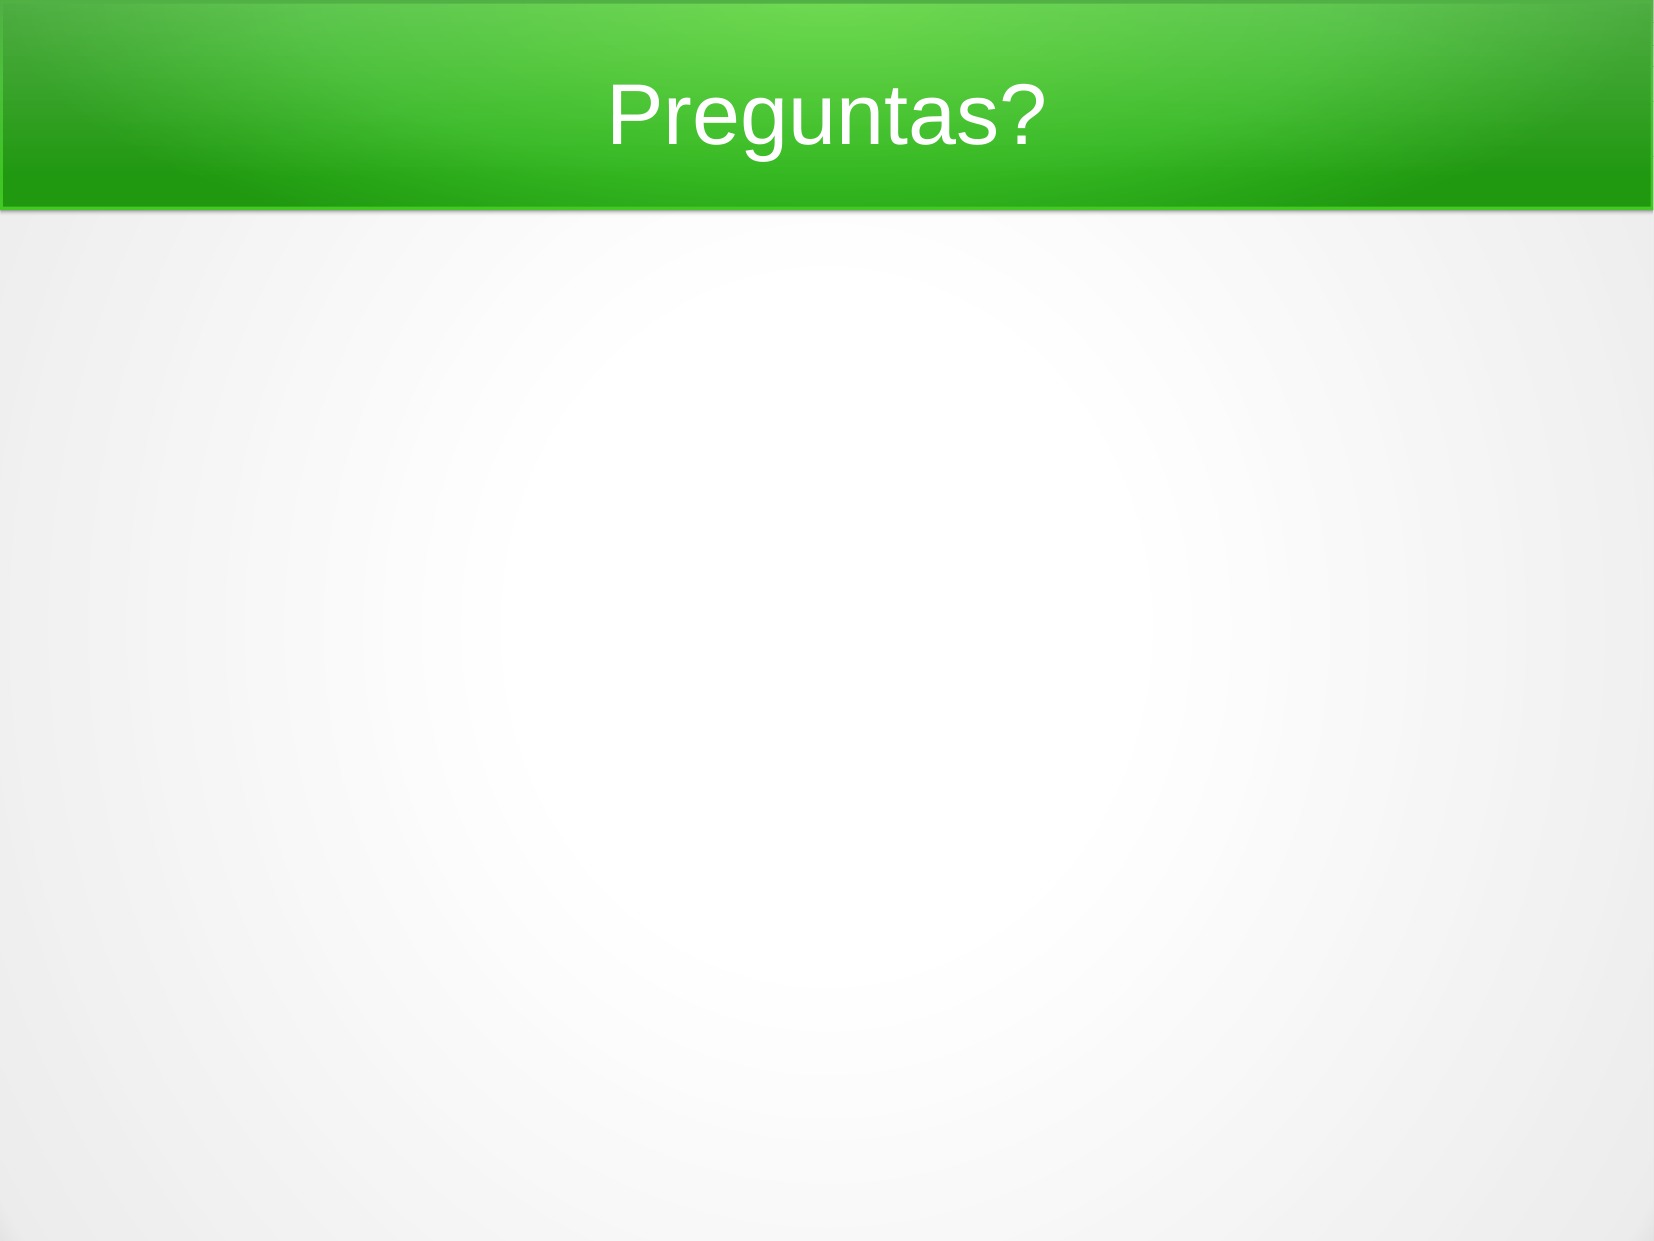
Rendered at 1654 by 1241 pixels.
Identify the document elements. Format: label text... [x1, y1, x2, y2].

title Preguntas? [82, 49, 1571, 179]
